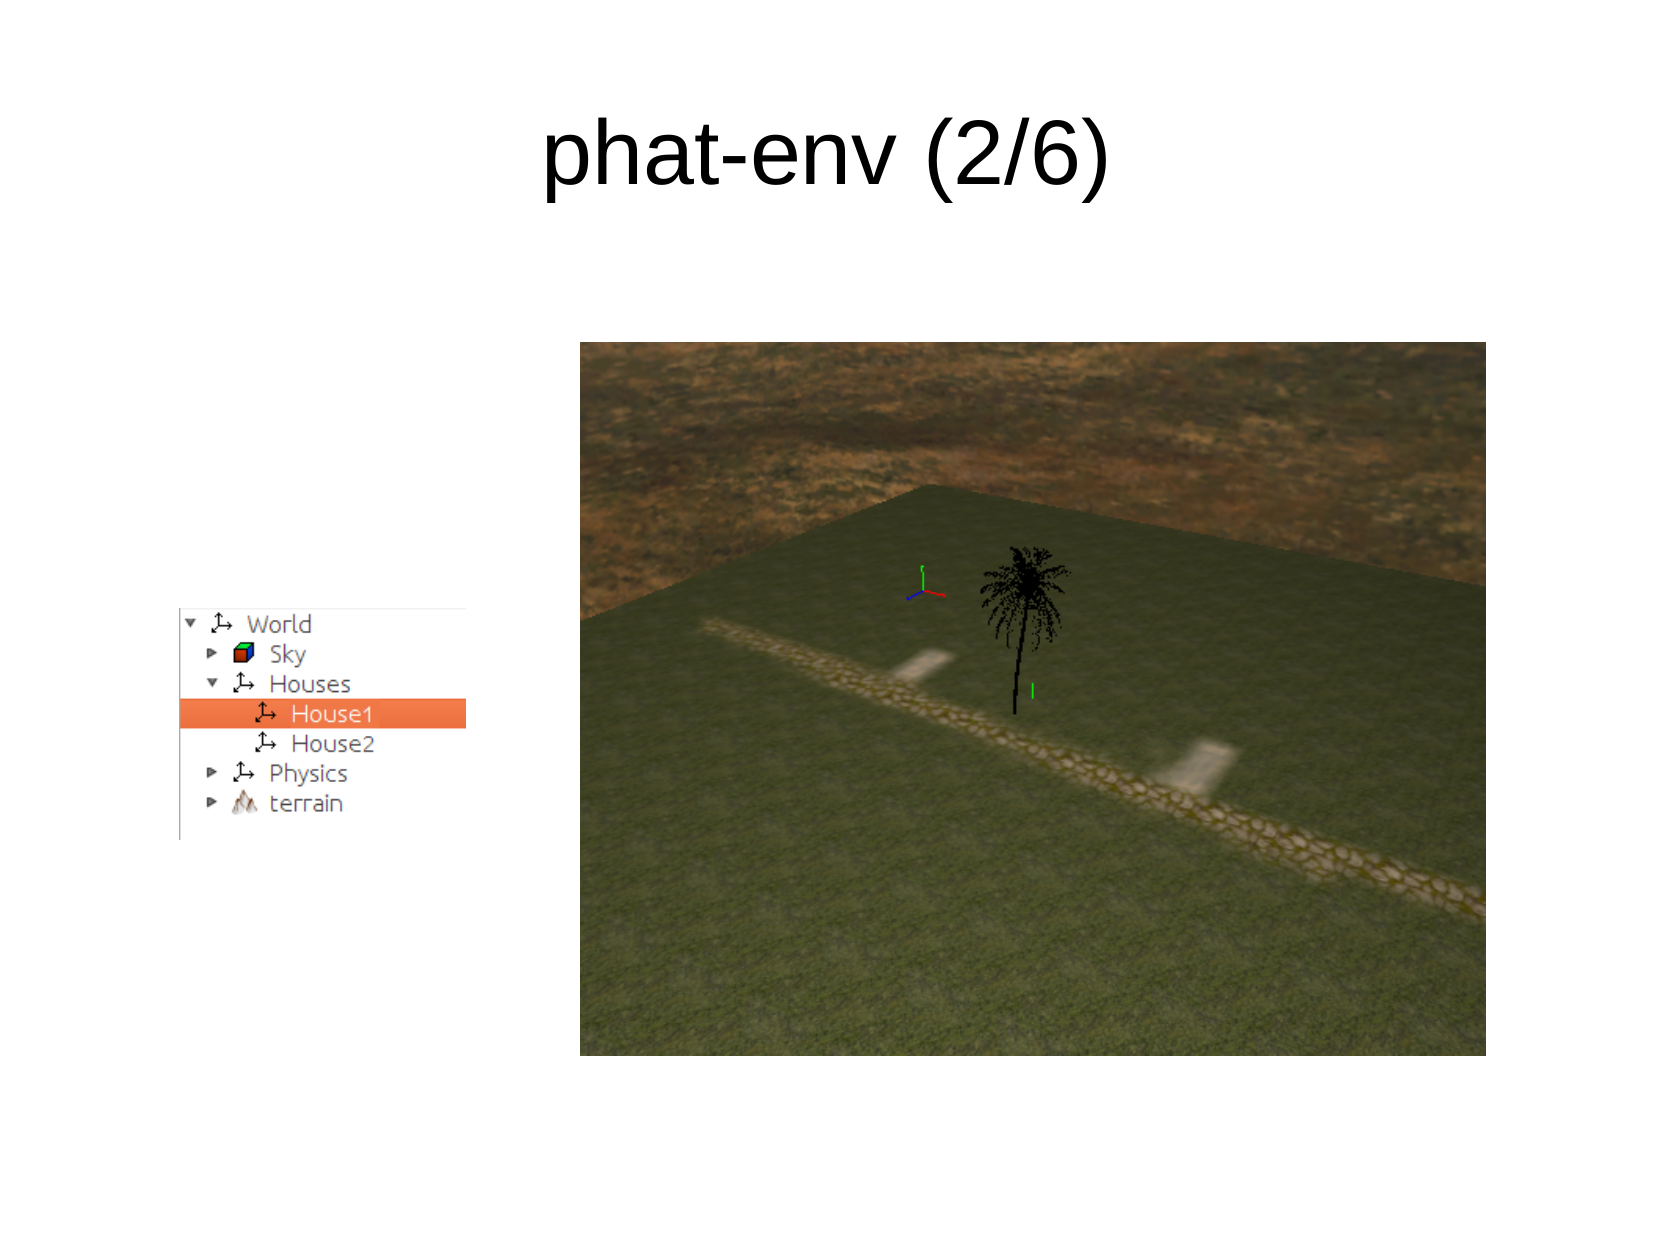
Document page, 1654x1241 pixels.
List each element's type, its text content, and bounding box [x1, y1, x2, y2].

picture [580, 342, 1486, 1056]
title phat-env (2/6) [82, 49, 1571, 257]
picture [179, 608, 466, 841]
